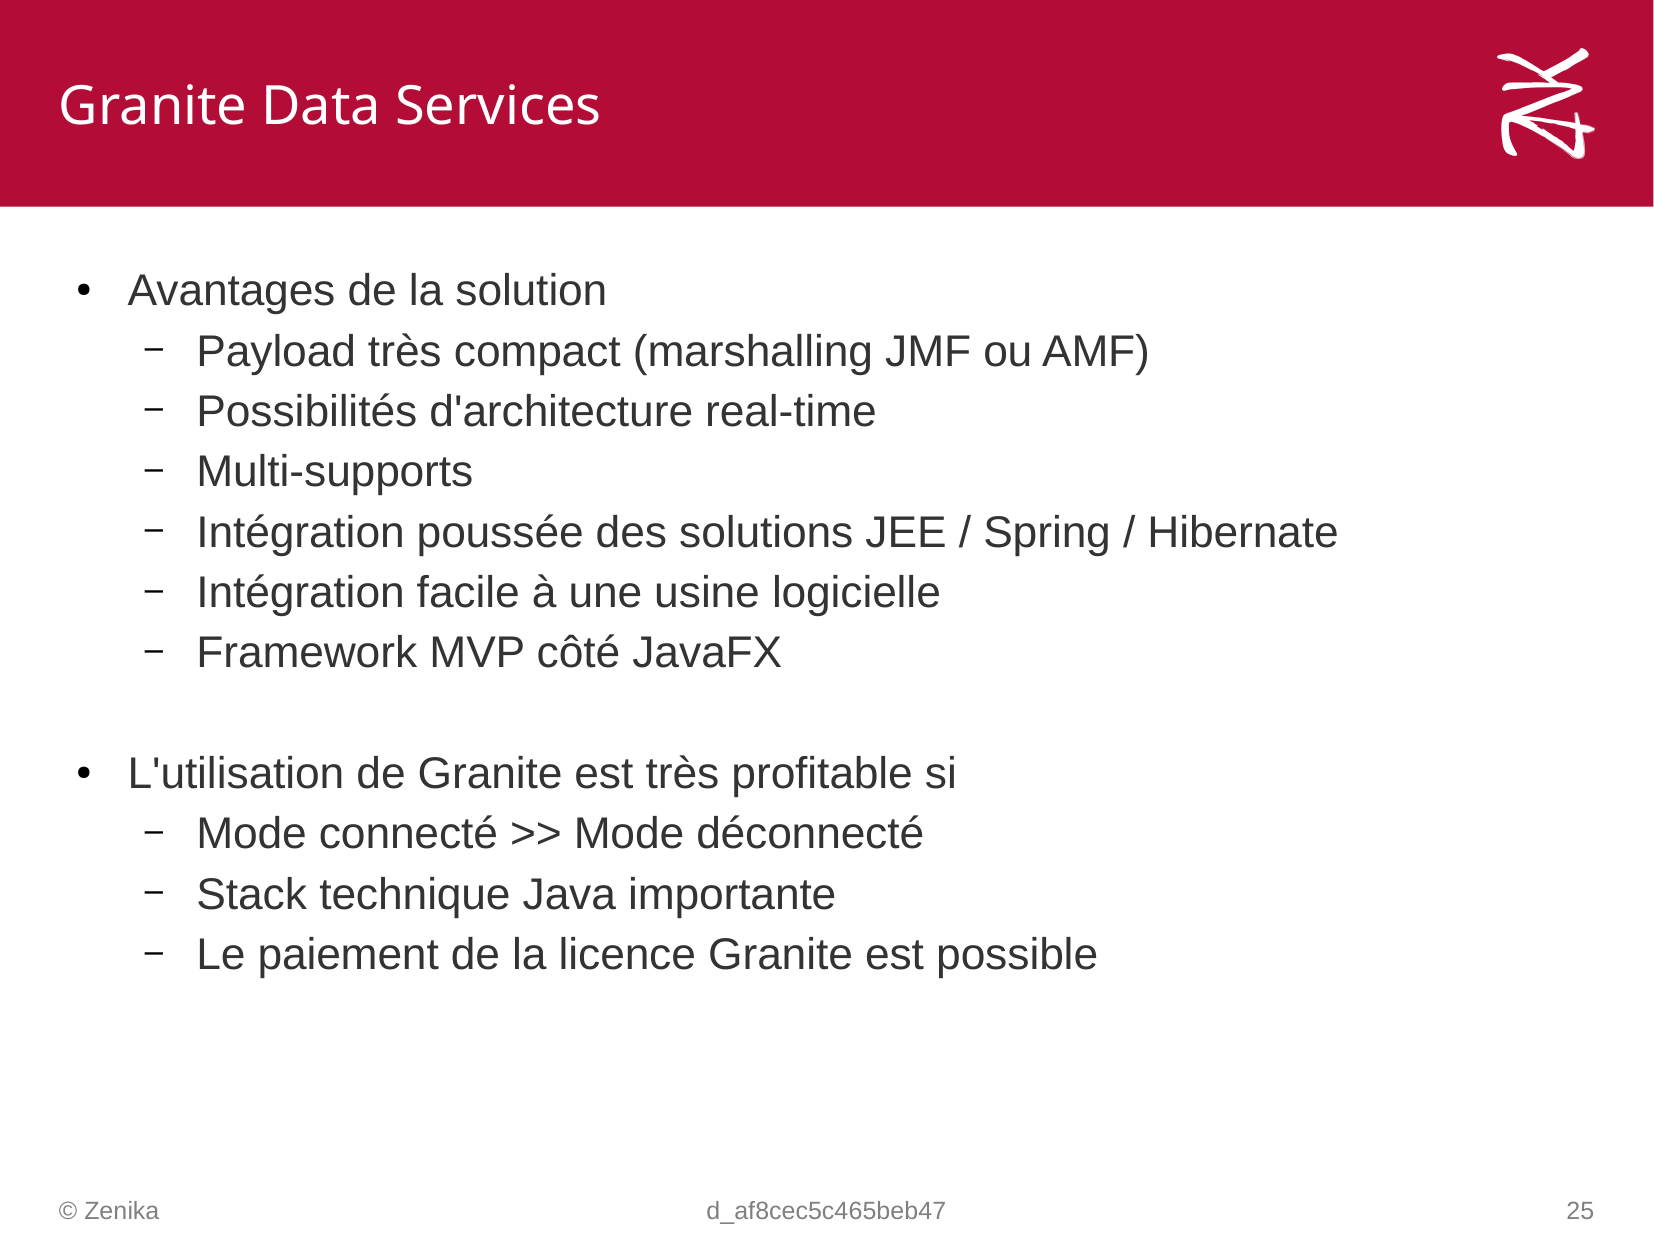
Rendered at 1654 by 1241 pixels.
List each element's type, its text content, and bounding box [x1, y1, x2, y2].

list Avantages de la solution Payload très compact (marshalling JMF ou AMF) Possibilités d'architecture real-time Multi-supports Intégration poussée des solutions JEE / Spring / Hibernate Intégration facile à une usine logicielle Framework MVP côté JavaFX L'utilisation de Granite est très profitable si Mode connecté >> Mode déconnecté Stack technique Java importante Le paiement de la licence Granite est possible [59, 265, 1595, 986]
title Granite Data Services [59, 29, 1595, 178]
